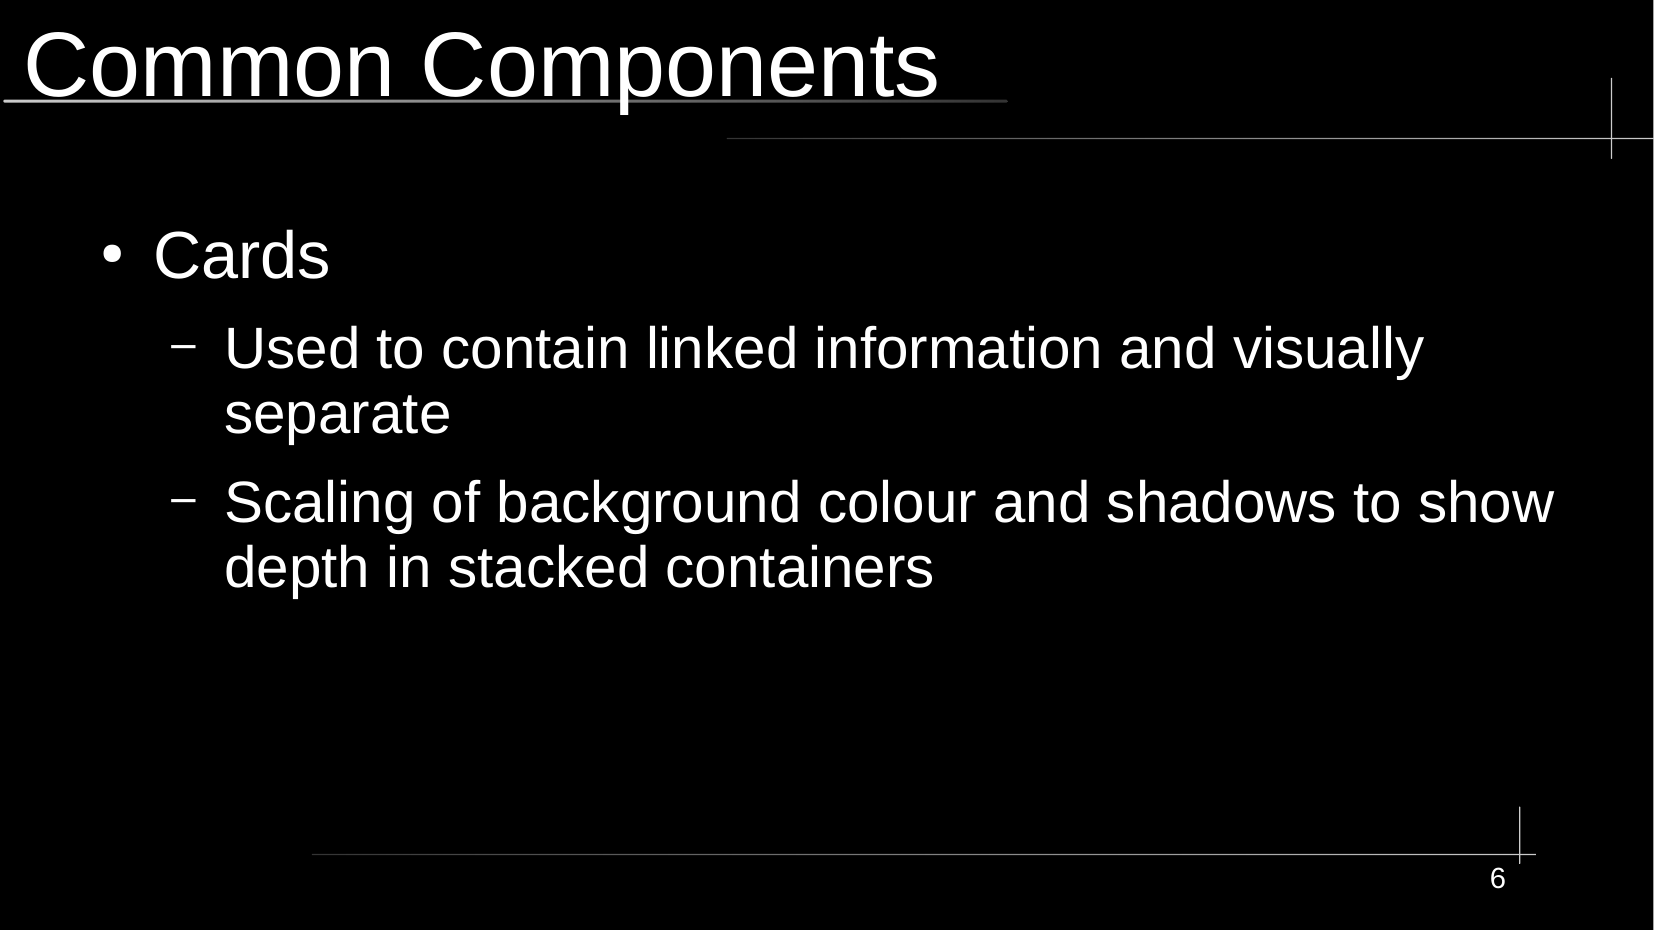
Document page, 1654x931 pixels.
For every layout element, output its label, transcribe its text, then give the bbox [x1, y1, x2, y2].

title Common Components [23, 11, 1589, 119]
list Cards Used to contain linked information and visually separate Scaling of background colour and shadows to show depth in stacked containers [82, 217, 1571, 758]
